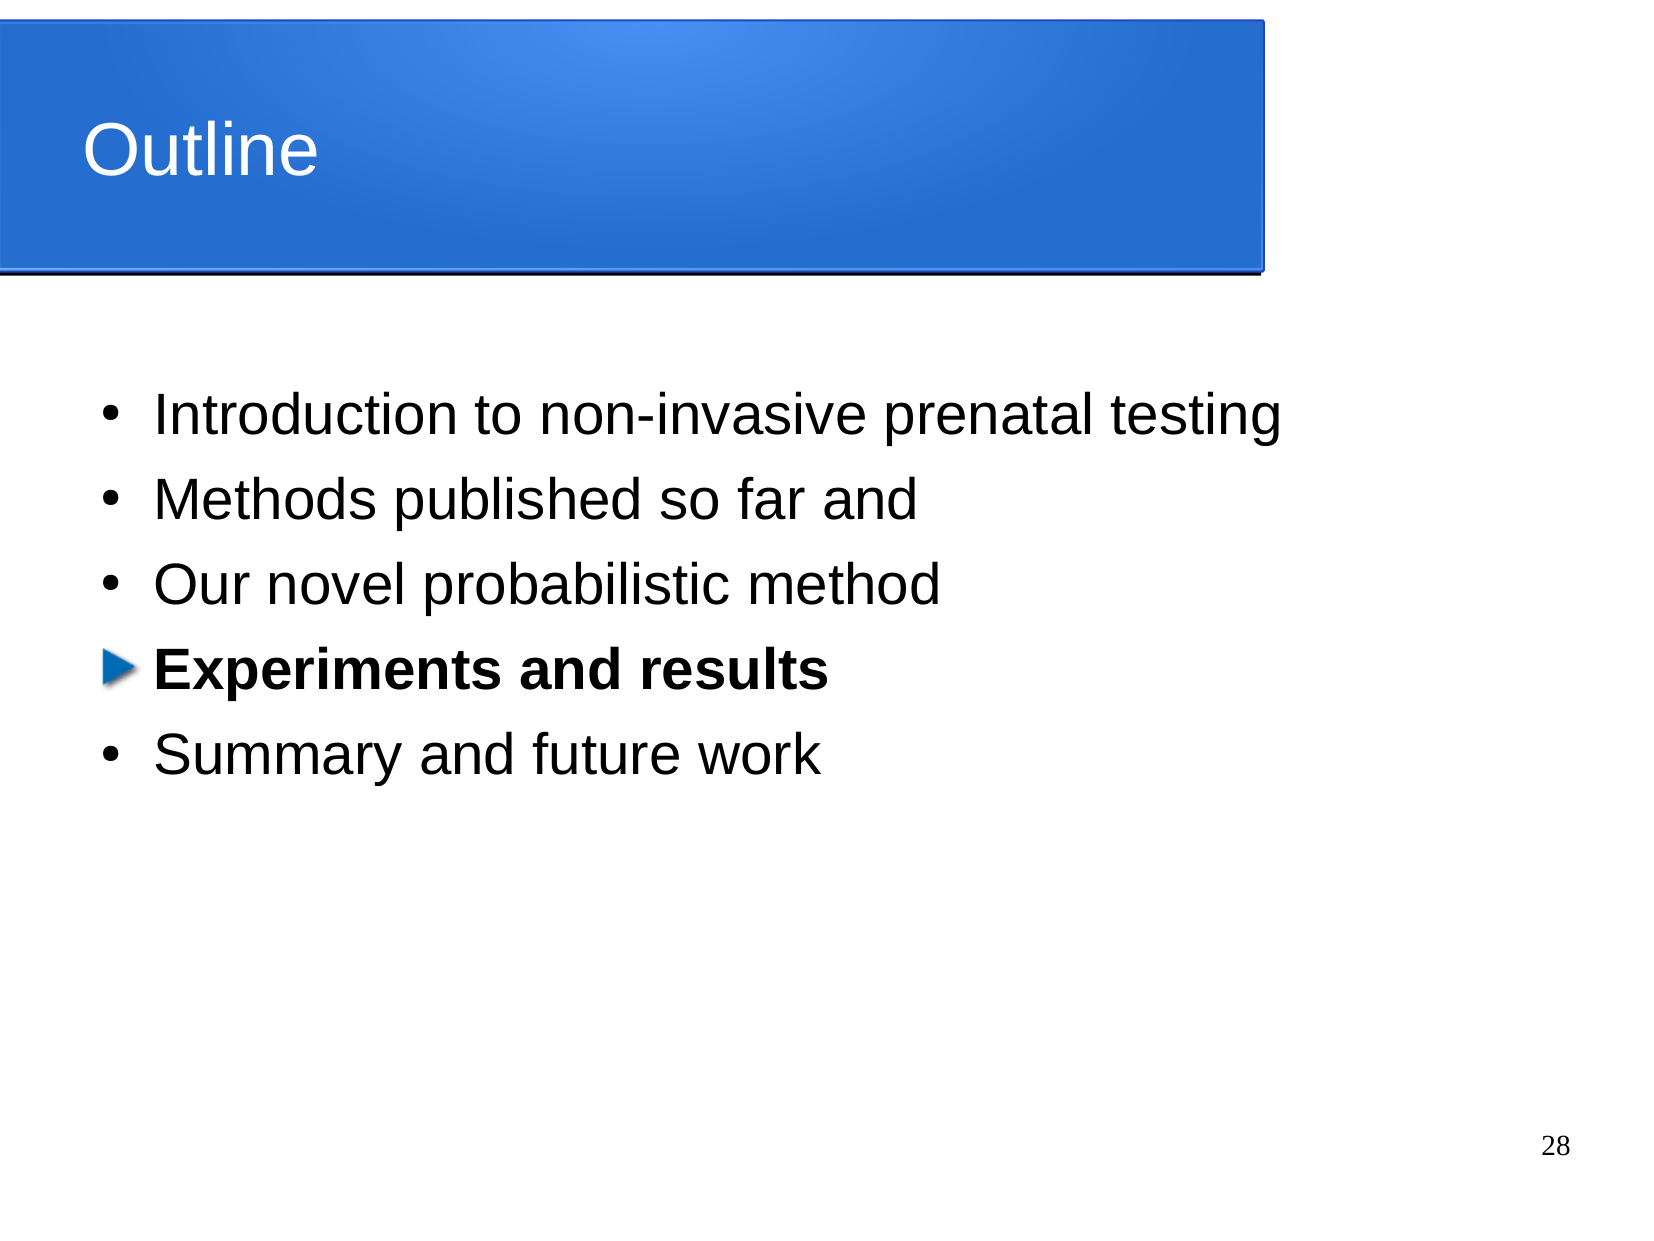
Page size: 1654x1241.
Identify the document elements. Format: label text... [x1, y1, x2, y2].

list Introduction to non-invasive prenatal testing Methods published so far and Our novel probabilistic method Experiments and results Summary and future work [82, 381, 1571, 1102]
title Outline [82, 47, 1235, 252]
